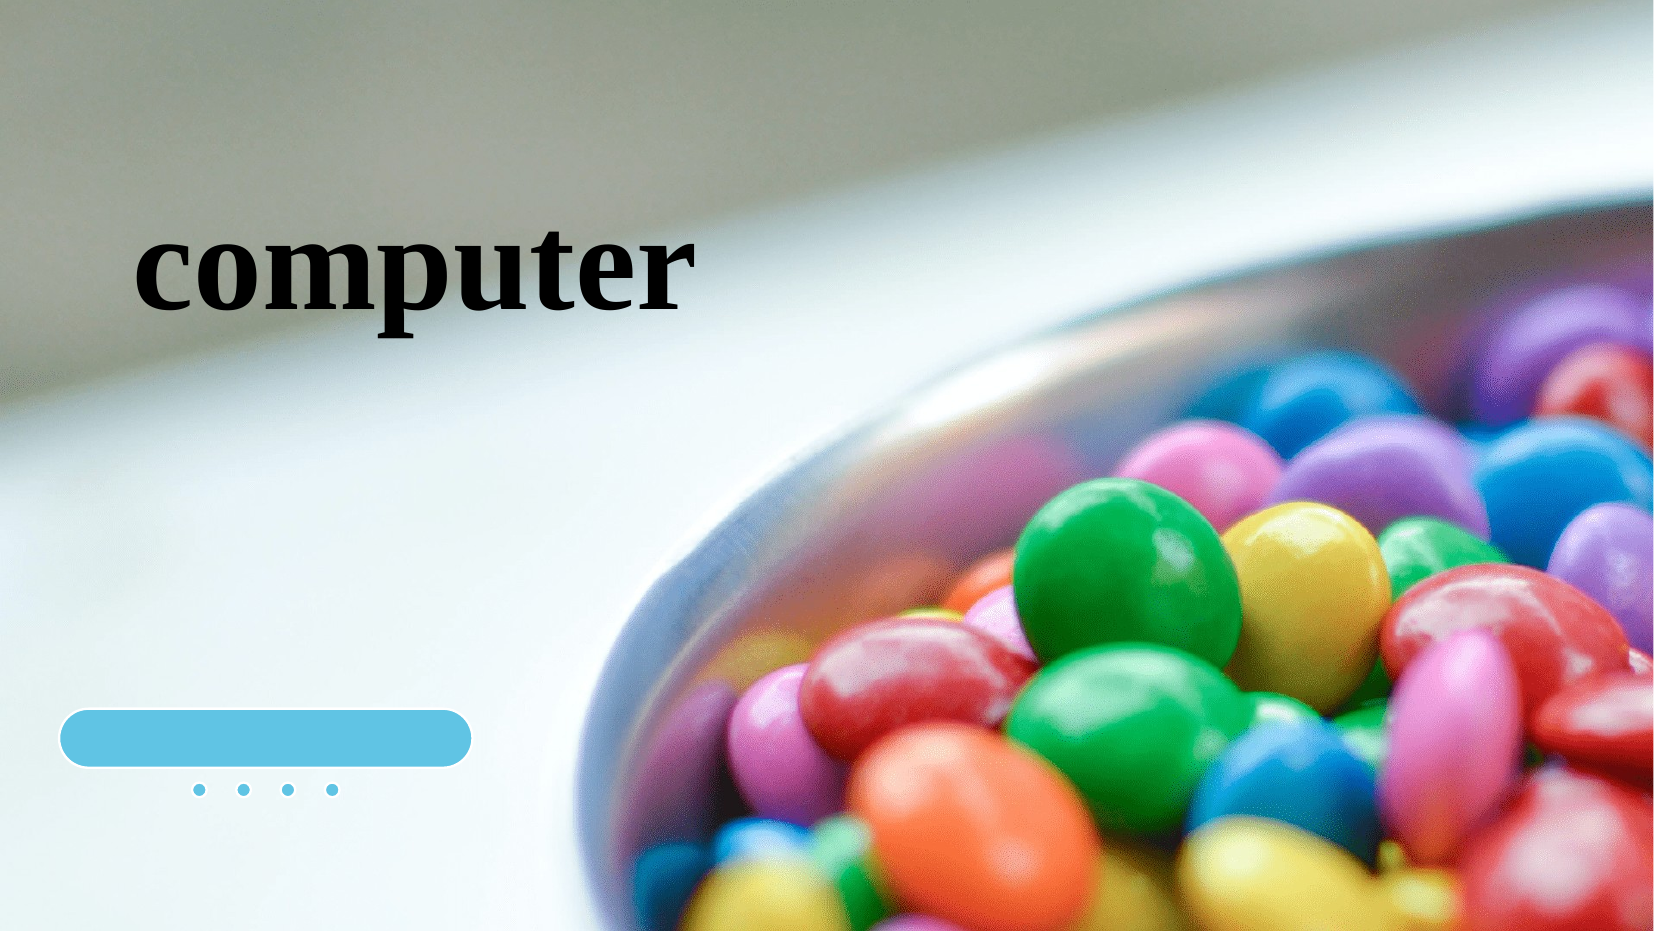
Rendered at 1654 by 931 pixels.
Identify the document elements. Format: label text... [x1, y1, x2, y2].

picture [0, 0, 1654, 931]
title computer [132, 186, 1521, 339]
